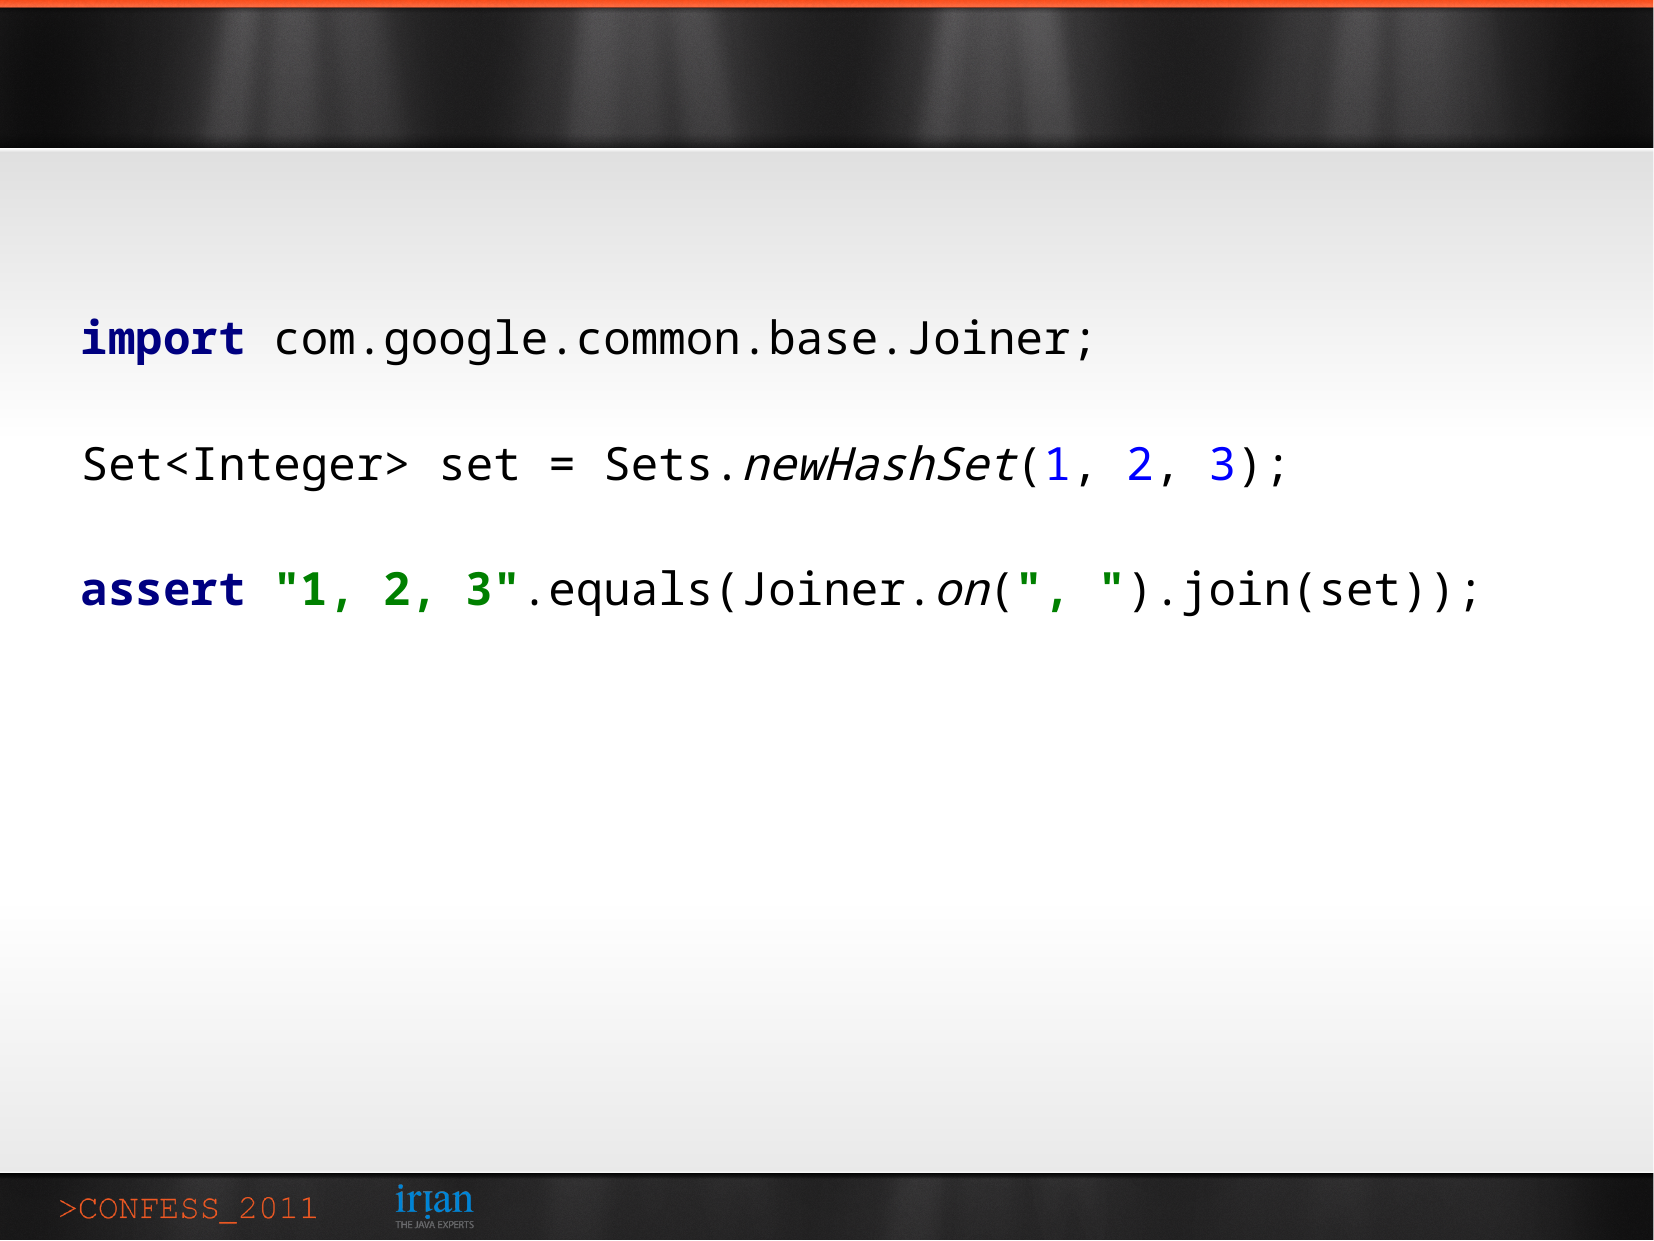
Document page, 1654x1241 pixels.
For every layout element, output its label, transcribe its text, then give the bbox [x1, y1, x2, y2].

picture [0, 0, 1654, 1240]
subtitle import com.google.common.base.Joiner; Set<Integer> set = Sets.newHashSet(1, 2, 3); assert "1, 2, 3".equals(Joiner.on(", ").join(set)); [80, 305, 1654, 1125]
